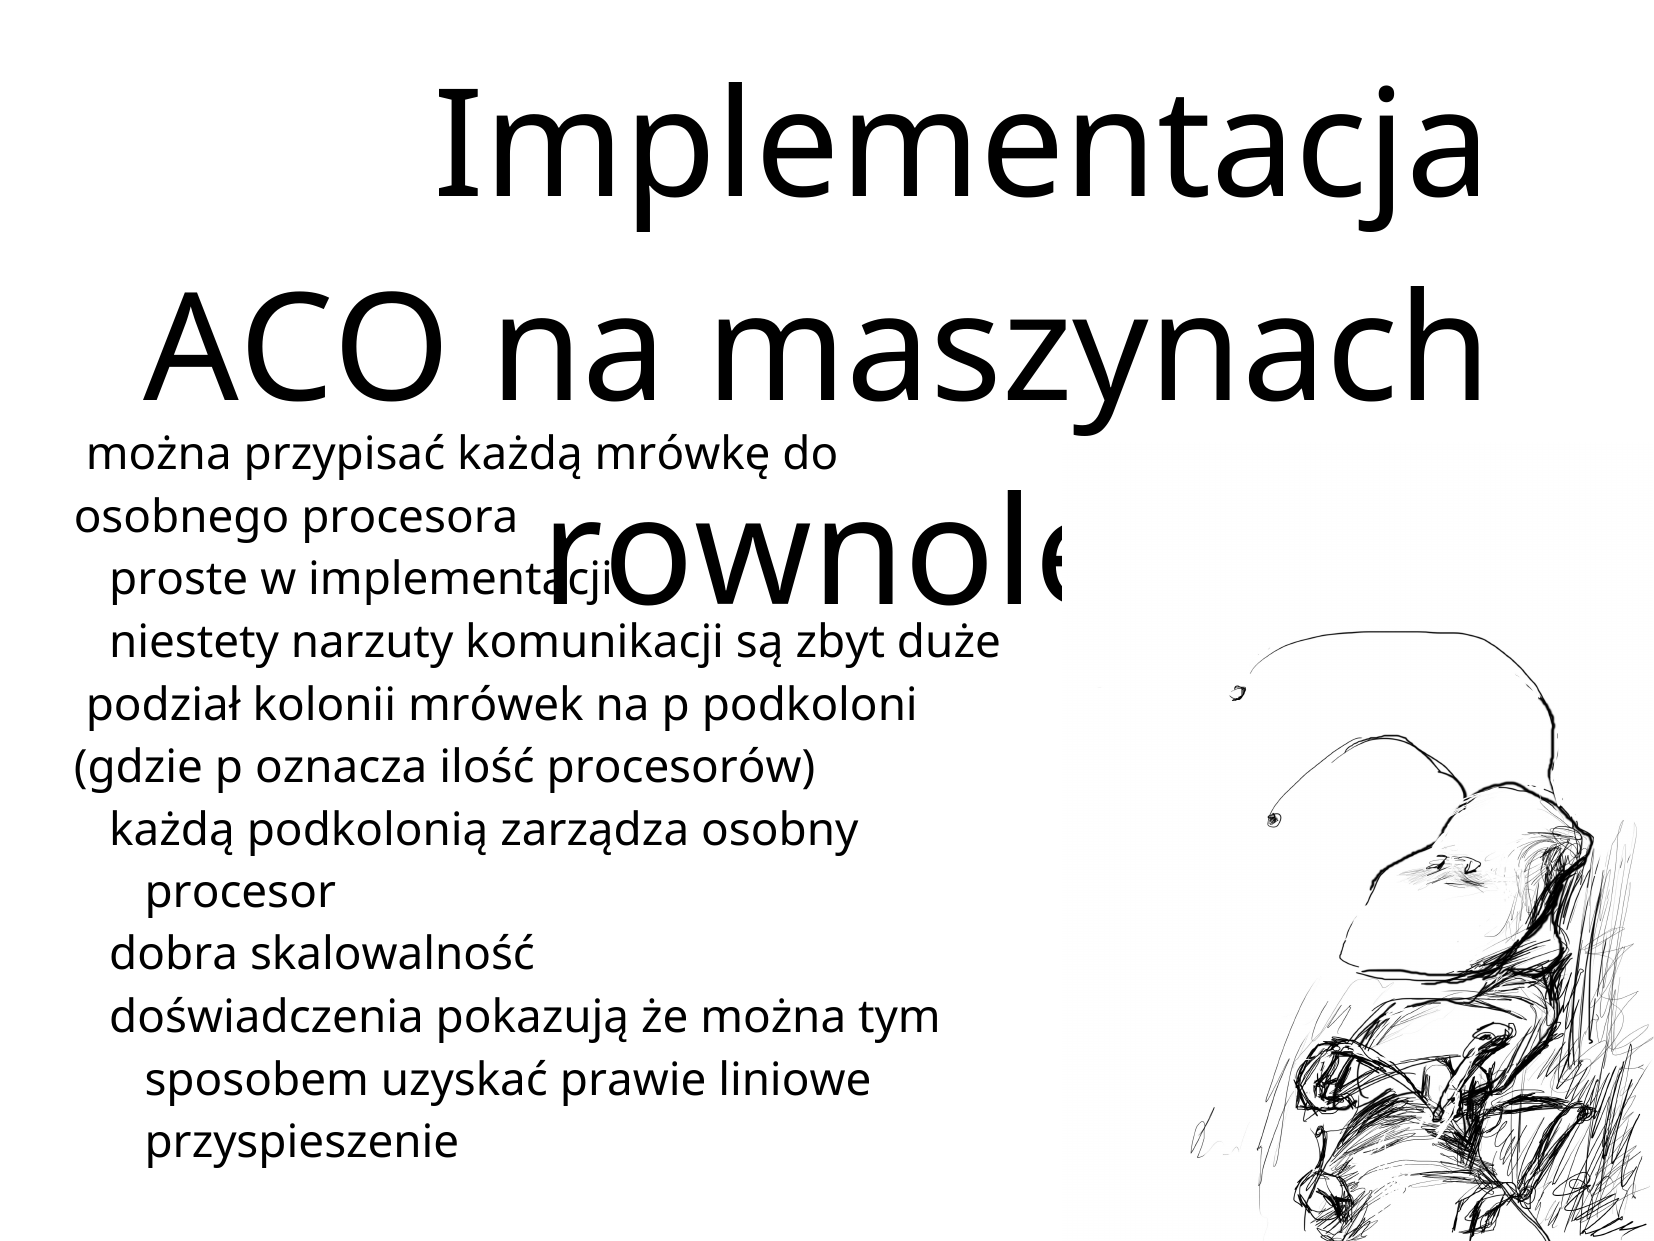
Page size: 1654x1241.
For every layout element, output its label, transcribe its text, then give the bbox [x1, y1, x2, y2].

text_box Implementacja ACO na maszynach rownoleglych [118, 28, 1506, 414]
text_box można przypisać każdą mrówkę do osobnego procesora proste w implementacji niestety narzuty komunikacji są zbyt duże podział kolonii mrówek na p podkoloni (gdzie p oznacza ilość procesorów) każdą podkolonią zarządza osobny procesor dobra skalowalność doświadczenia pokazują że można tym sposobem uzyskać prawie liniowe przyspieszenie [59, 413, 1063, 1206]
picture [1062, 442, 1654, 1241]
text_box [1063, 413, 1182, 1186]
